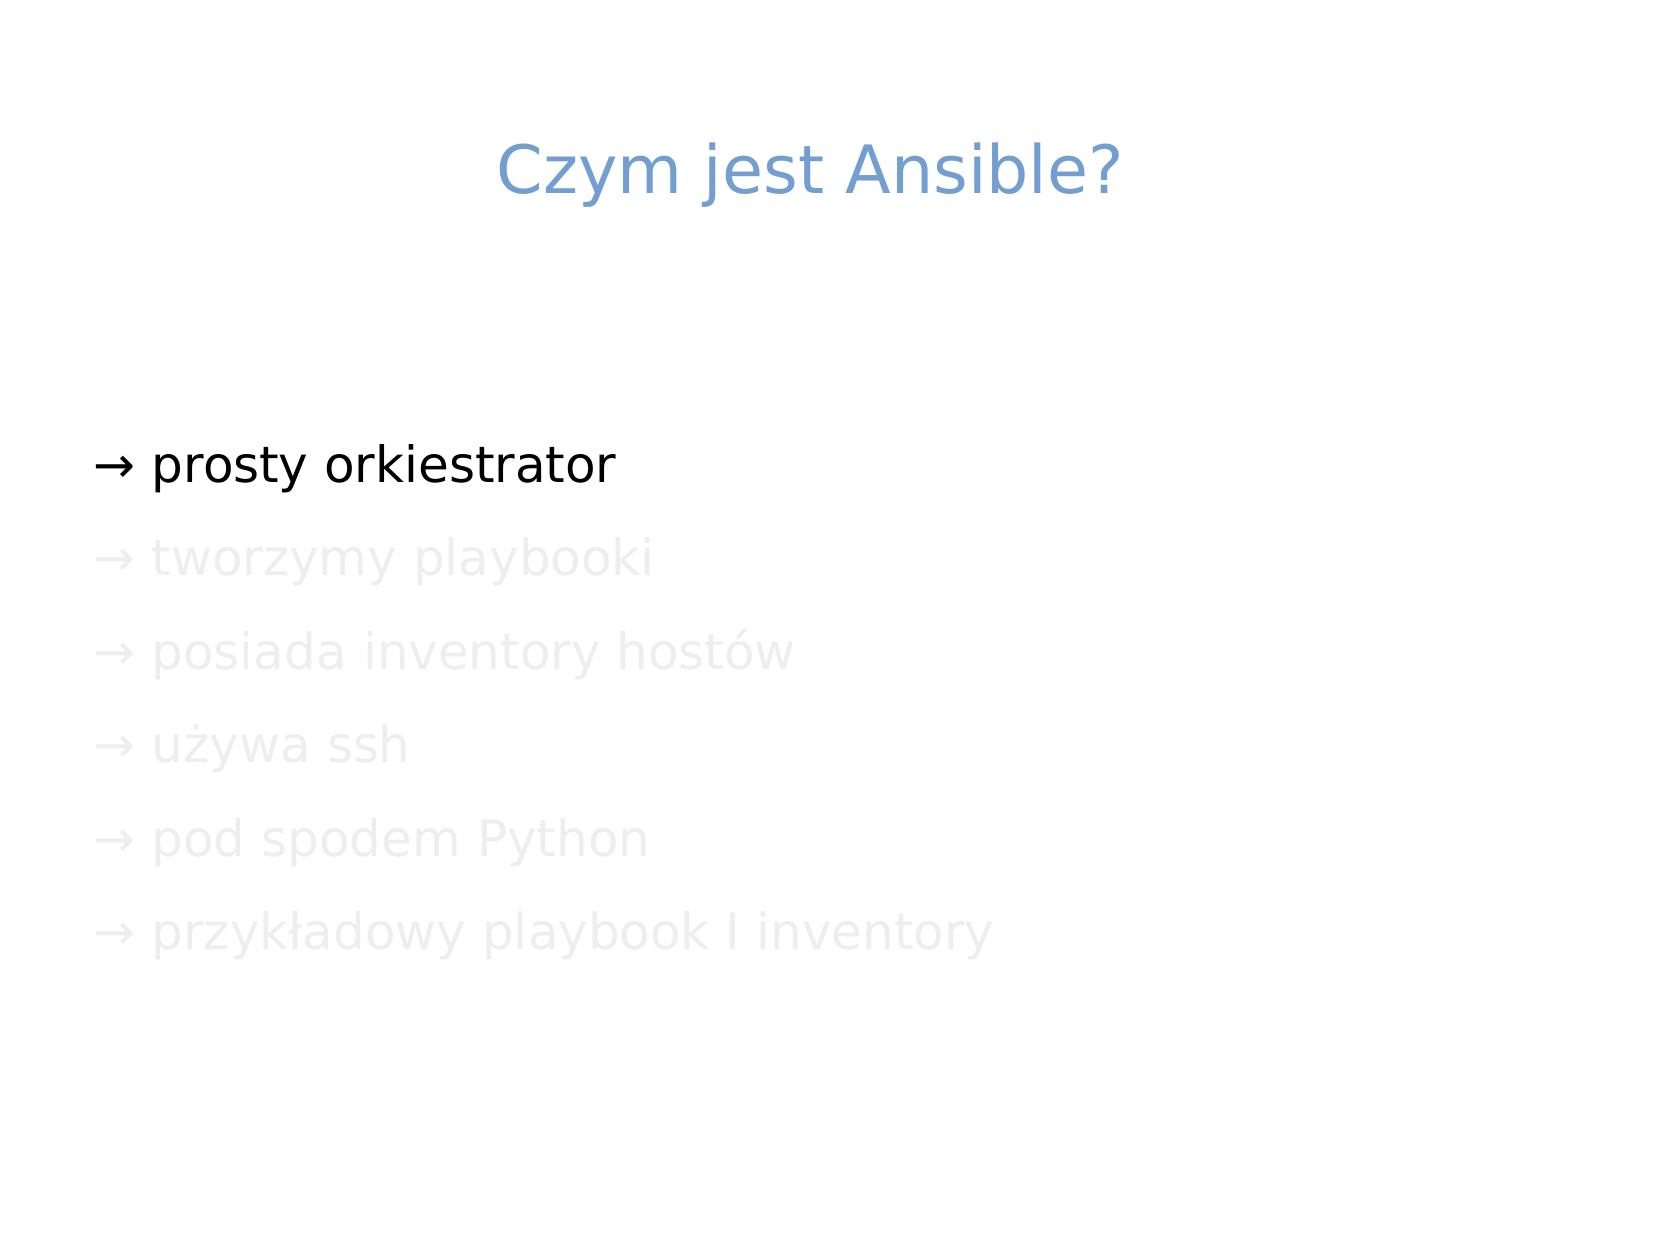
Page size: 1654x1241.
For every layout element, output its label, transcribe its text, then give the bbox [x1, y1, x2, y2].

text_box → prosty orkiestrator → tworzymy playbooki → posiada inventory hostów → używa ssh → pod spodem Python → przykładowy playbook I inventory [79, 399, 1575, 1033]
text_box Czym jest Ansible? [482, 123, 1183, 217]
